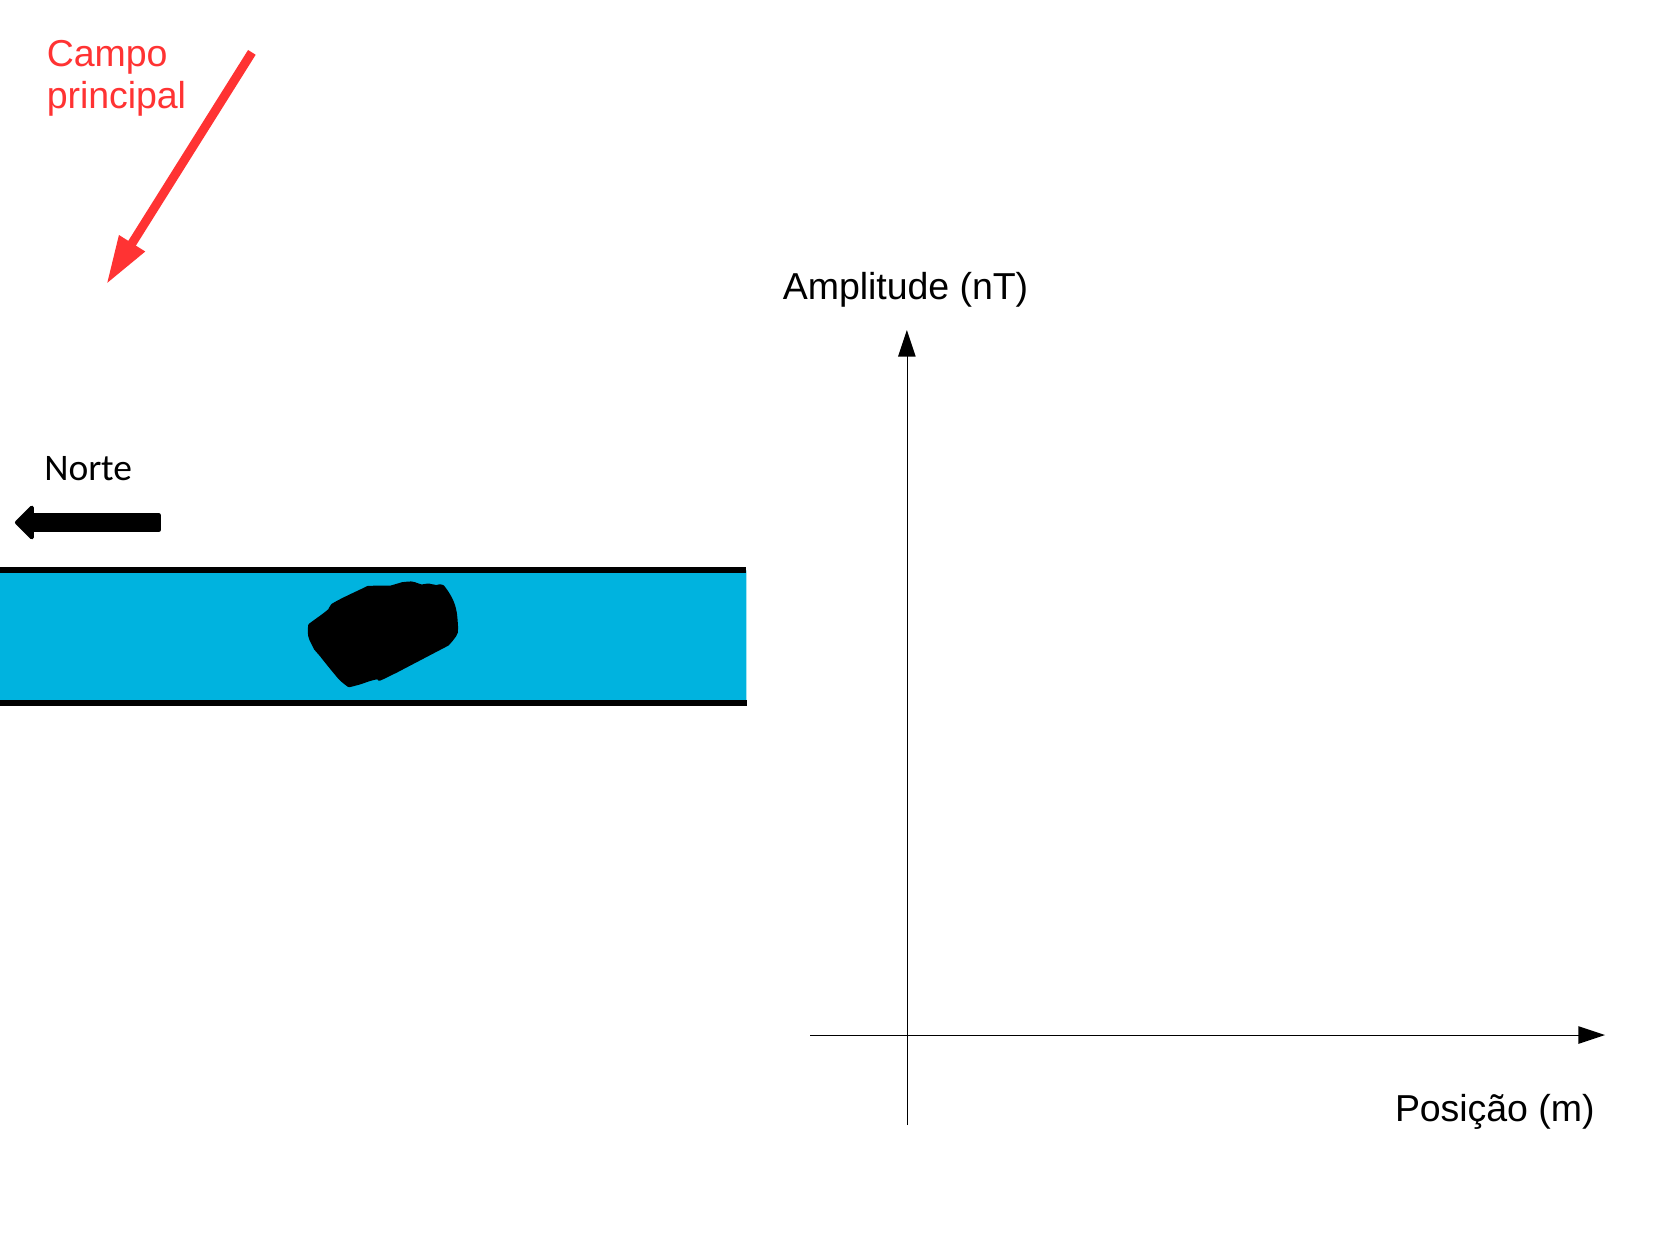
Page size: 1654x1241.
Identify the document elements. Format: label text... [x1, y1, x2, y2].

text_box Posição (m) [1380, 1080, 1610, 1137]
text_box [17, 507, 159, 538]
text_box Amplitude (nT) [768, 258, 1044, 316]
text_box Campo principal [32, 25, 257, 124]
text_box Norte [17, 435, 160, 496]
text_box [0, 570, 747, 700]
